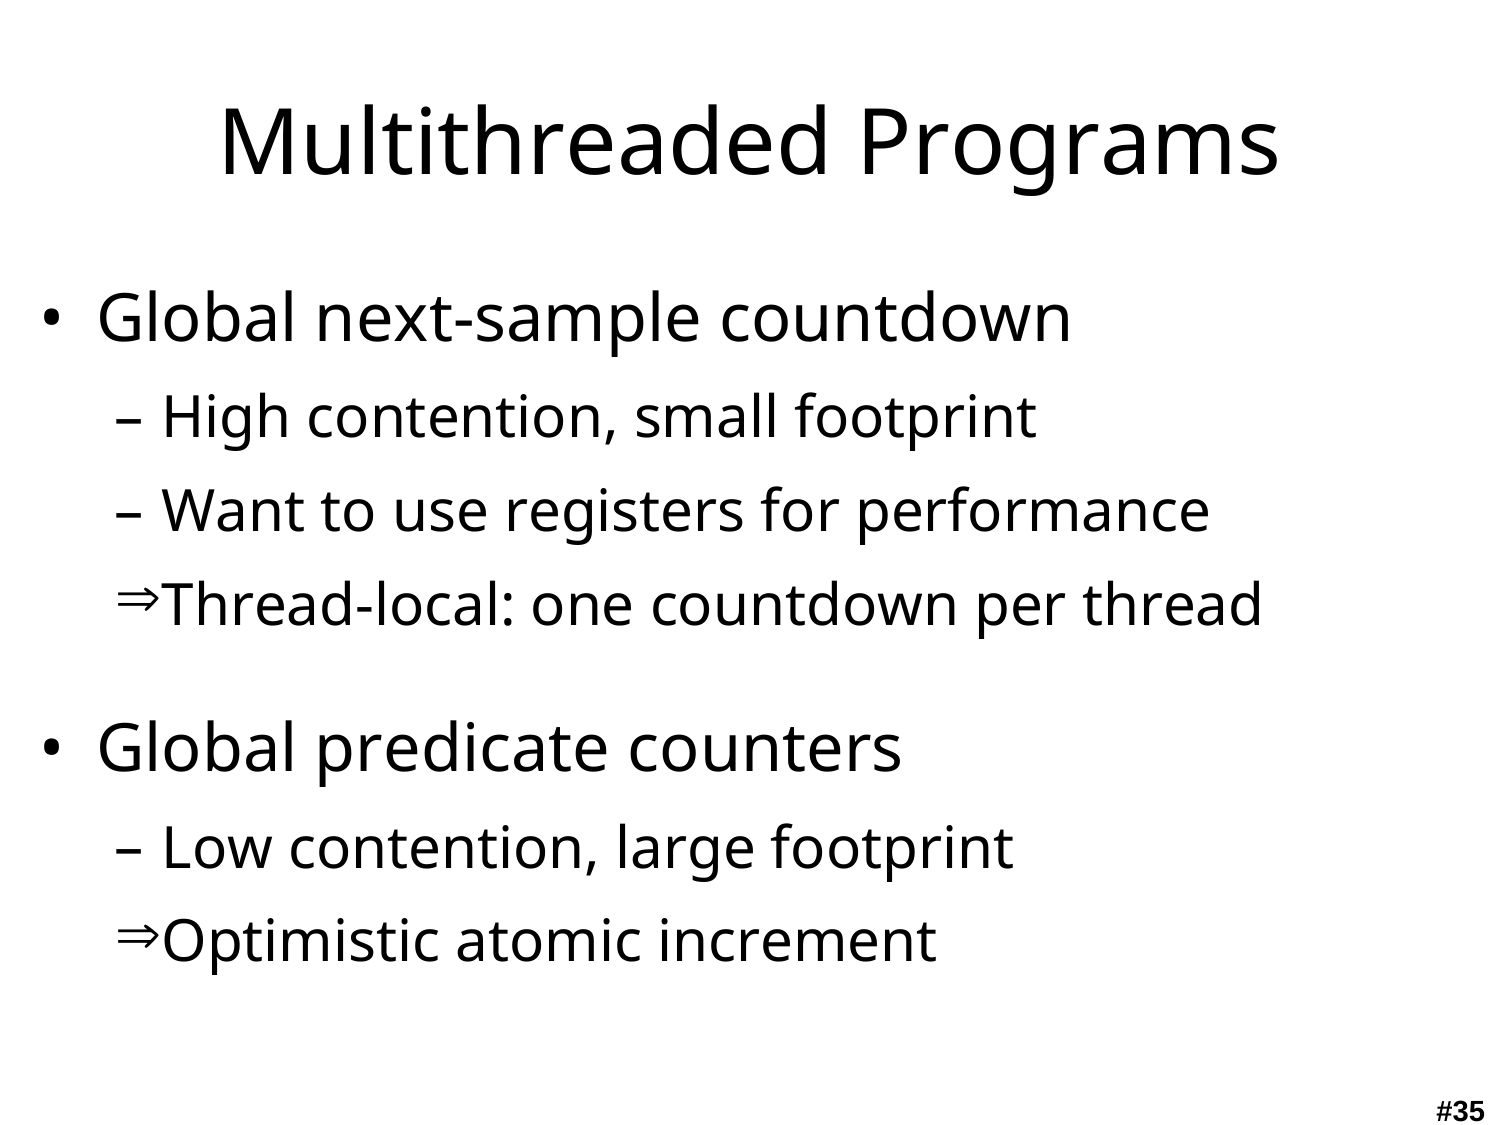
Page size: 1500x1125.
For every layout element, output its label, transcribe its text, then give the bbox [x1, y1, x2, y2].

list Global next-sample countdown High contention, small footprint Want to use registers for performance Thread-local: one countdown per thread Global predicate counters Low contention, large footprint Optimistic atomic increment [24, 262, 1476, 1101]
title Multithreaded Programs [24, 45, 1476, 233]
